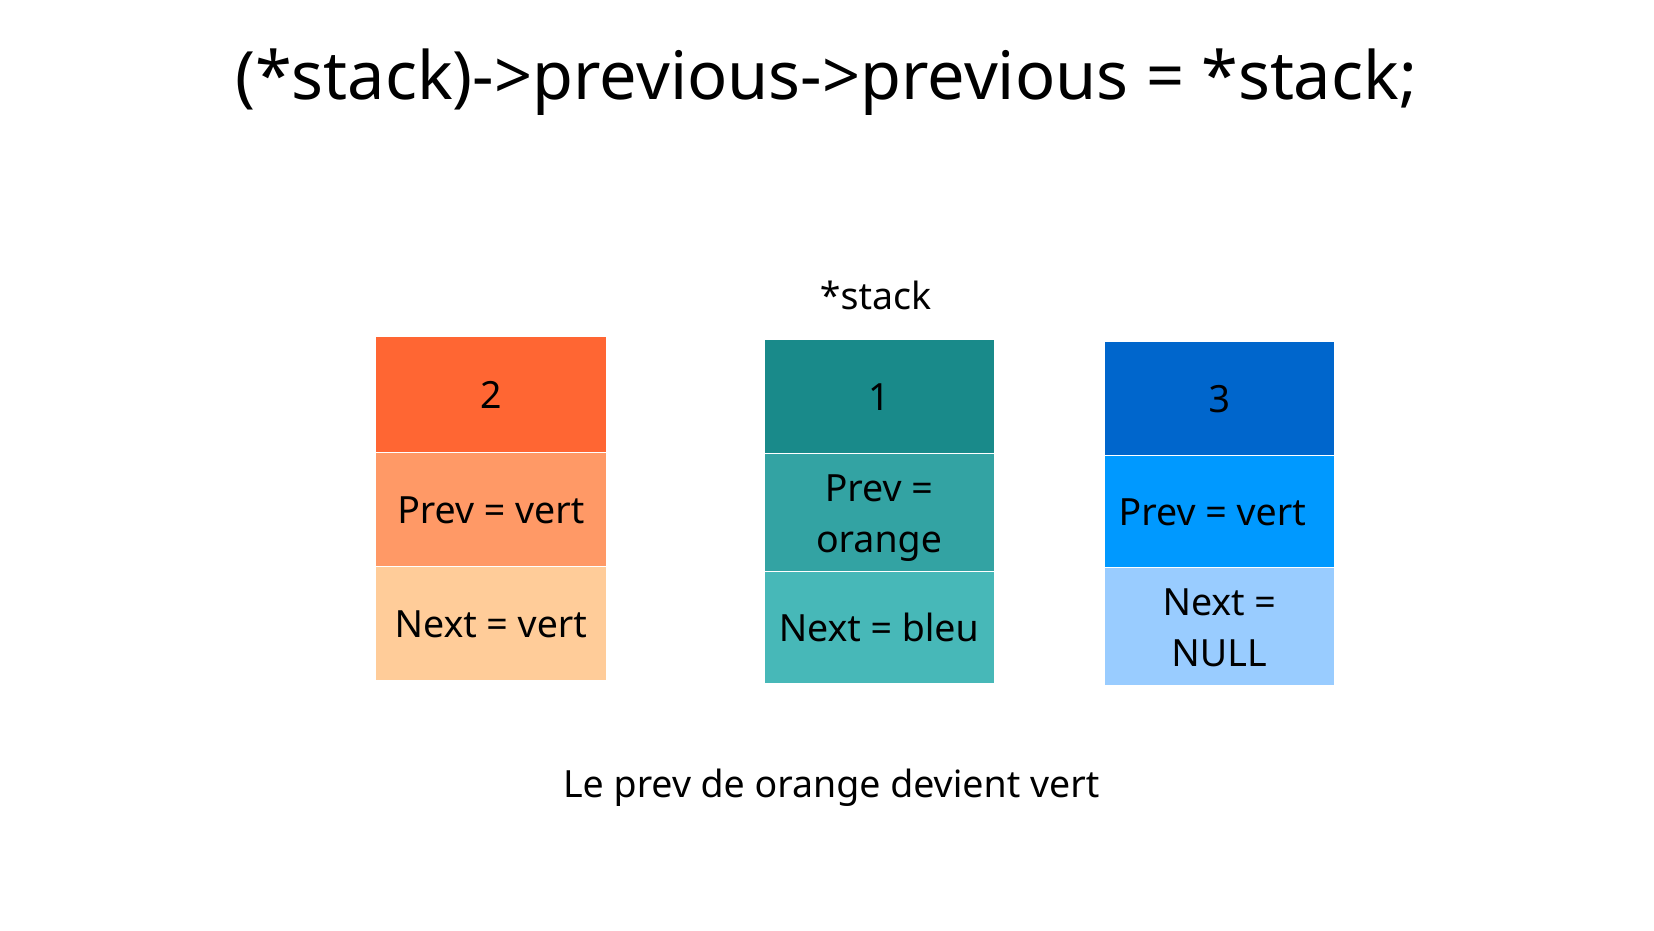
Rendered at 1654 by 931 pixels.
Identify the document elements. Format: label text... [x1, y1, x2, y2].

table_header 2 [376, 337, 606, 452]
table_cell Prev = orange [765, 454, 994, 571]
table_cell Prev = vert [1105, 456, 1334, 567]
table_header 1 [765, 340, 994, 453]
text_box Le prev de orange devient vert [548, 750, 1123, 810]
table_cell Next = NULL [1105, 568, 1334, 685]
table_cell Next = bleu [765, 572, 994, 683]
table_header 3 [1105, 342, 1334, 455]
title (*stack)->previous->previous = *stack; [82, 0, 1571, 152]
table_cell Prev = vert [376, 453, 606, 566]
text_box *stack [805, 262, 956, 323]
table_cell Next = vert [376, 567, 606, 680]
